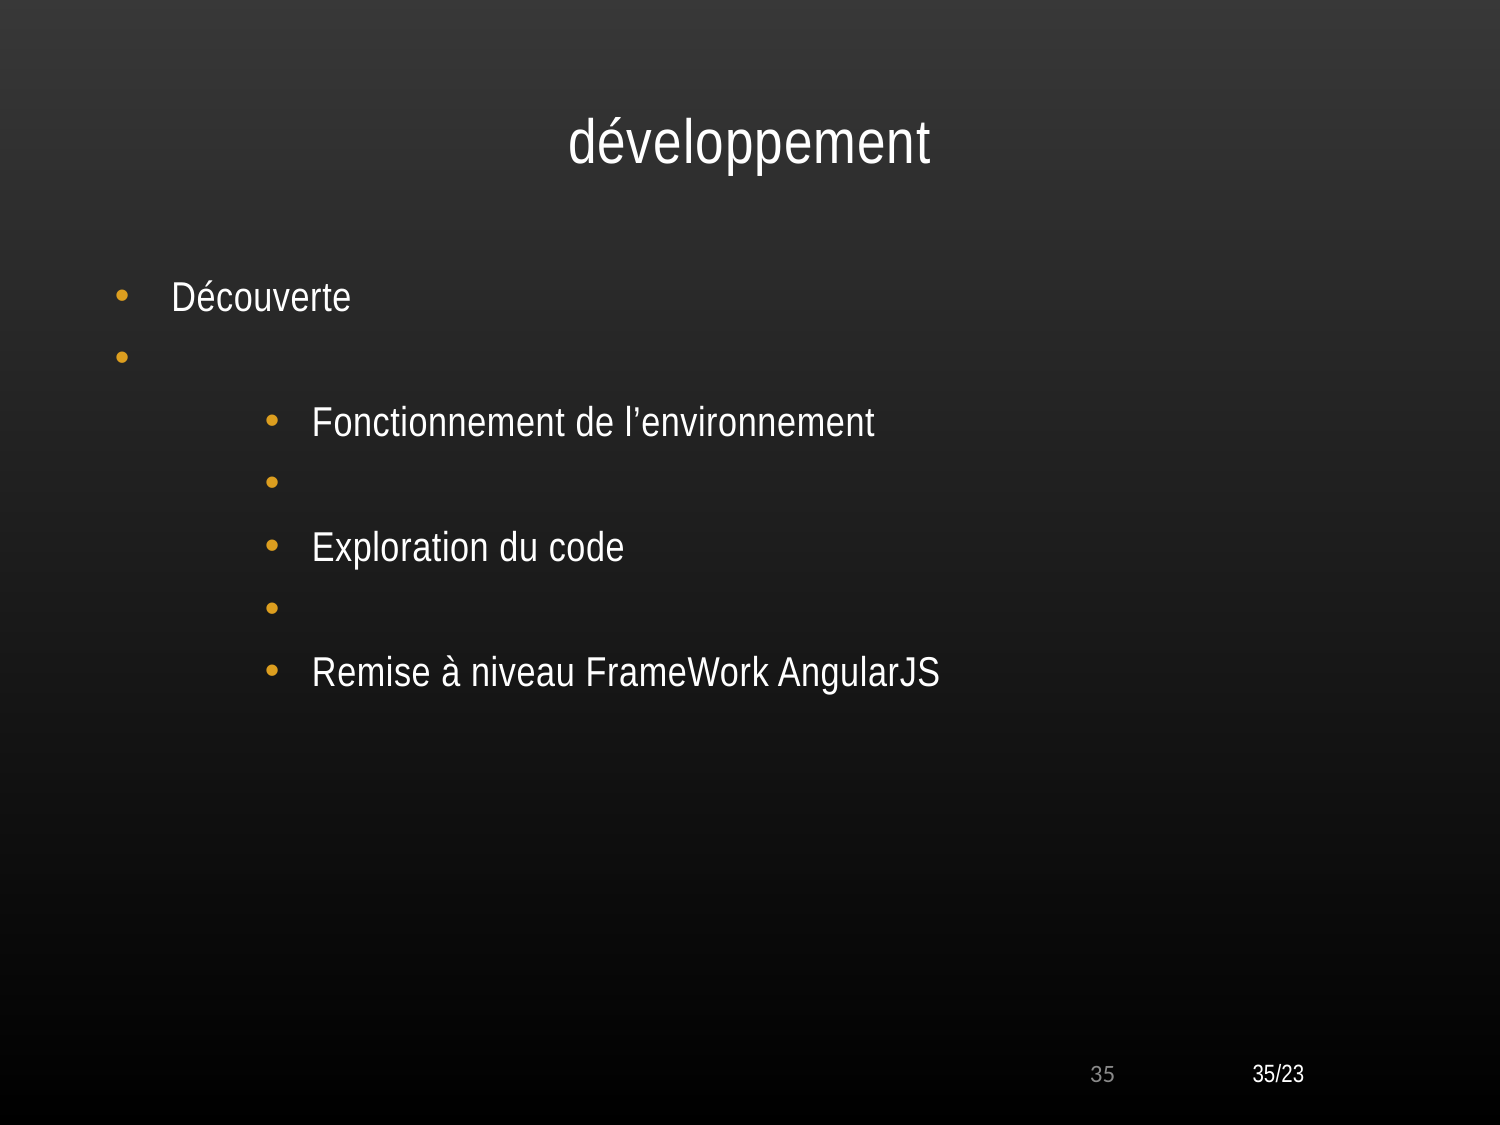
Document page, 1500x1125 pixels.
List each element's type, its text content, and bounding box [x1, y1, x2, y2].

title développement [99, 45, 1400, 233]
list Découverte Fonctionnement de l’environnement Exploration du code Remise à niveau FrameWork AngularJS [99, 262, 1400, 938]
text_box <numéro>/23 [1237, 1042, 1401, 1103]
